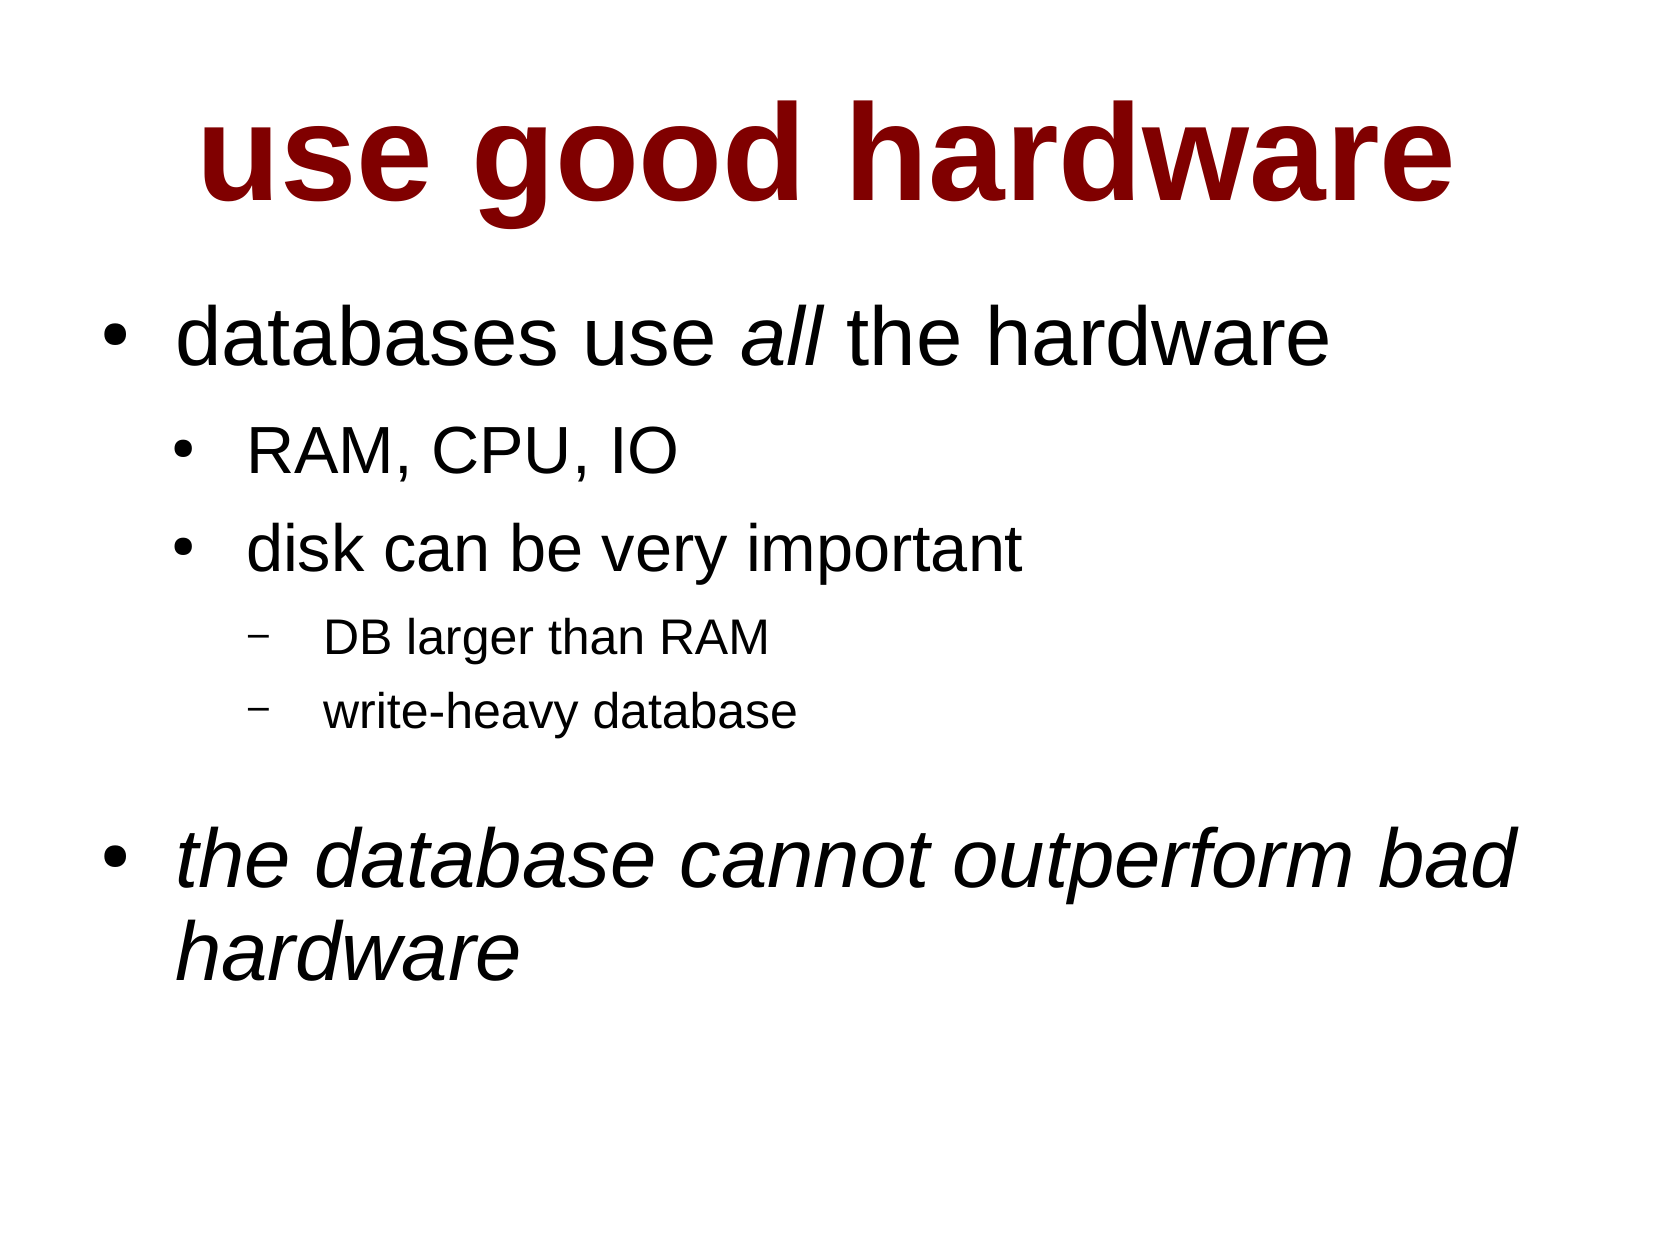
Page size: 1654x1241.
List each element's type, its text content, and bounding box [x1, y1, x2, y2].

list databases use all the hardware RAM, CPU, IO disk can be very important DB larger than RAM write-heavy database the database cannot outperform bad hardware [82, 290, 1571, 1094]
title use good hardware [82, 49, 1571, 257]
